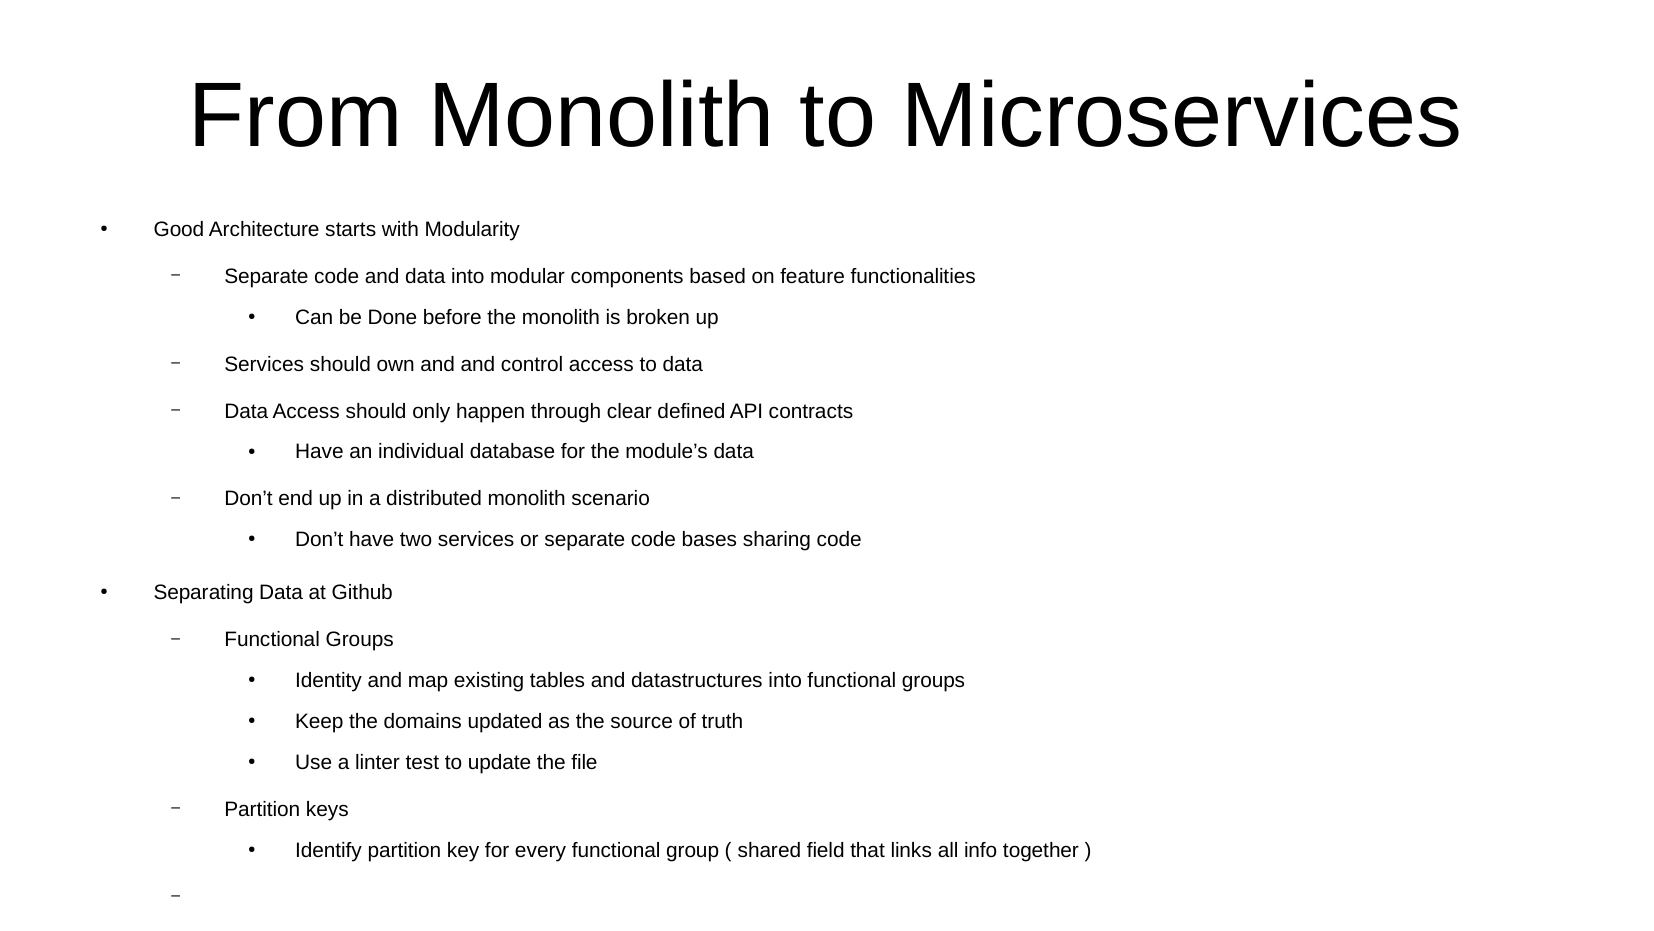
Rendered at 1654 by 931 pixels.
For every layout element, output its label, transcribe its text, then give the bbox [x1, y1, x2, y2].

list Good Architecture starts with Modularity Separate code and data into modular components based on feature functionalities Can be Done before the monolith is broken up Services should own and and control access to data Data Access should only happen through clear defined API contracts Have an individual database for the module’s data Don’t end up in a distributed monolith scenario Don’t have two services or separate code bases sharing code Separating Data at Github Functional Groups Identity and map existing tables and datastructures into functional groups Keep the domains updated as the source of truth Use a linter test to update the file Partition keys Identify partition key for every functional group ( shared field that links all info together ) [82, 217, 1621, 916]
title From Monolith to Microservices [82, 37, 1571, 193]
